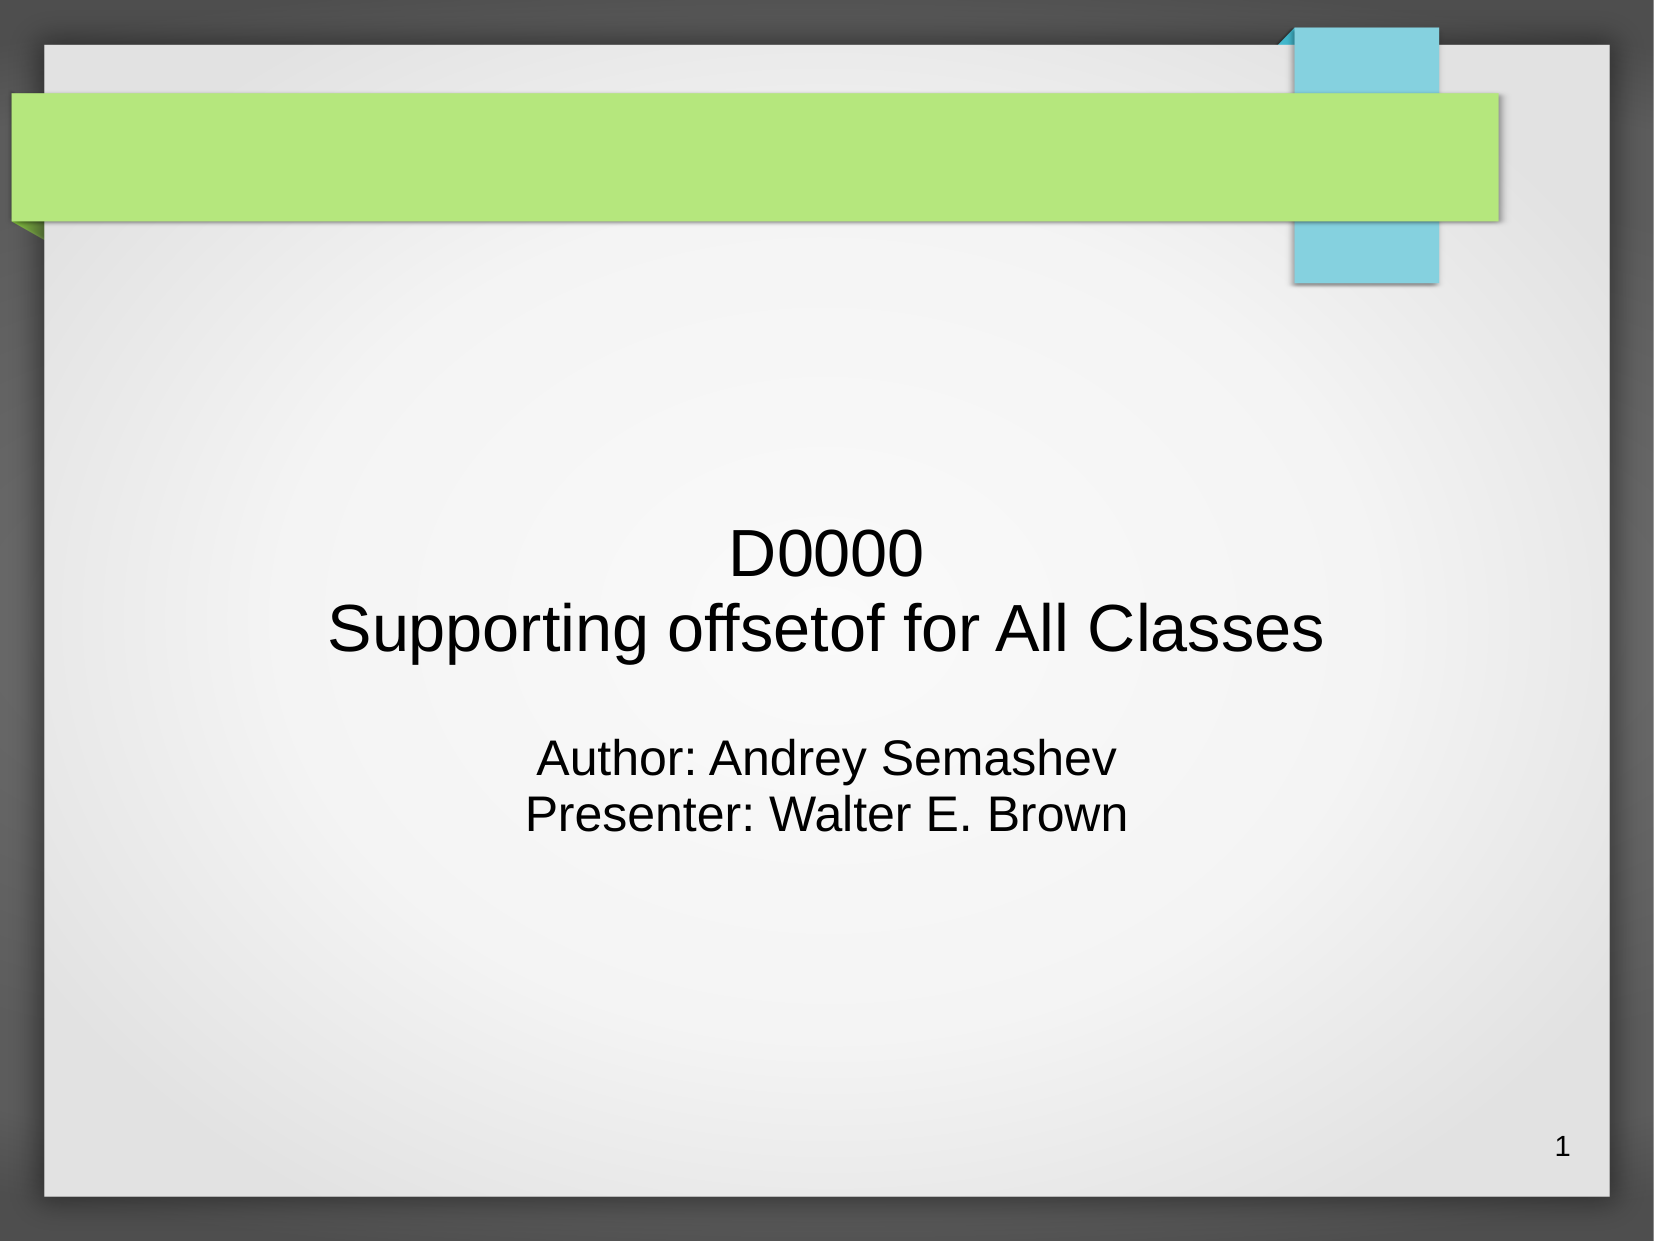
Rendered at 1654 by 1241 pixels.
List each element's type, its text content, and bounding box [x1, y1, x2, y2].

picture [0, 0, 1654, 1241]
text_box D0000 Supporting offsetof for All Classes Author: Andrey Semashev Presenter: Walter E. Brown [129, 307, 1524, 1052]
